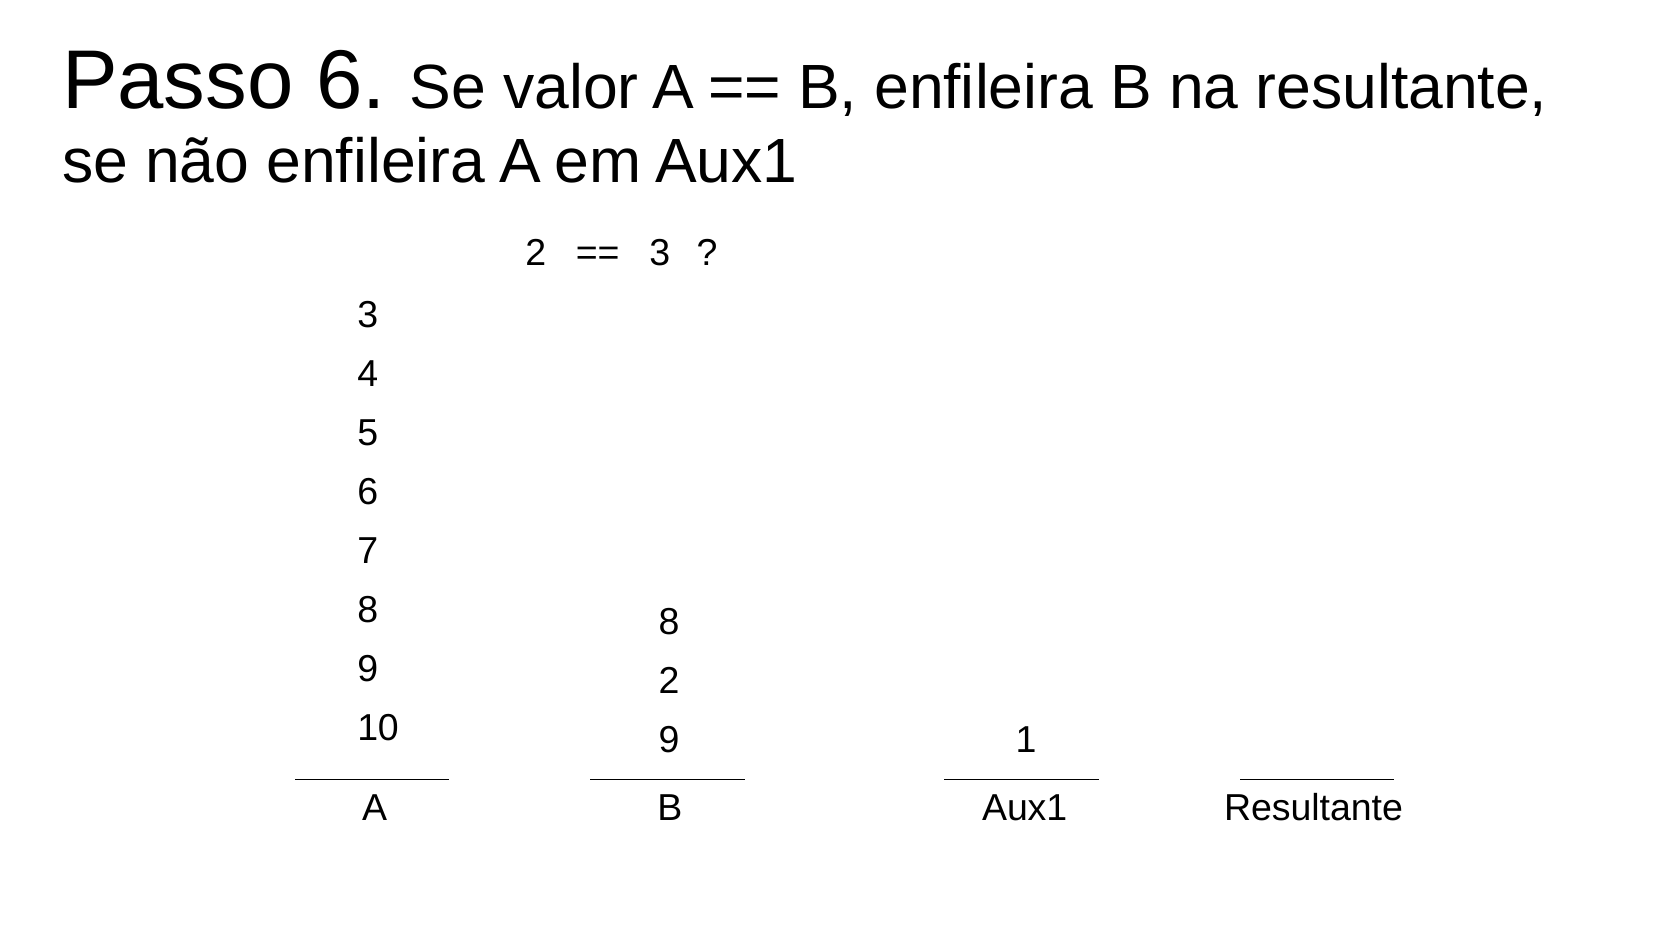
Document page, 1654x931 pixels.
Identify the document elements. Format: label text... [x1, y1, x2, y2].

text_box 9 [643, 710, 695, 768]
text_box Passo 6. Se valor A == B, enfileira B na resultante, se não enfileira A em Aux1 [47, 25, 1607, 274]
text_box 6 [342, 462, 393, 520]
text_box == [561, 224, 635, 282]
text_box A [347, 779, 508, 837]
text_box 4 [342, 344, 393, 402]
text_box 8 [342, 580, 393, 638]
text_box 2 [510, 224, 561, 282]
text_box Resultante [1209, 779, 1418, 837]
text_box Aux1 [967, 780, 1083, 837]
text_box 3 [342, 285, 393, 343]
text_box 10 [342, 699, 426, 756]
text_box 2 [643, 651, 695, 709]
text_box 8 [643, 592, 695, 650]
text_box 3 [635, 224, 681, 282]
text_box B [642, 780, 698, 837]
text_box 5 [342, 403, 393, 461]
text_box 9 [342, 640, 393, 697]
text_box ? [681, 224, 733, 282]
text_box 1 [1000, 710, 1052, 768]
text_box 7 [342, 521, 393, 579]
